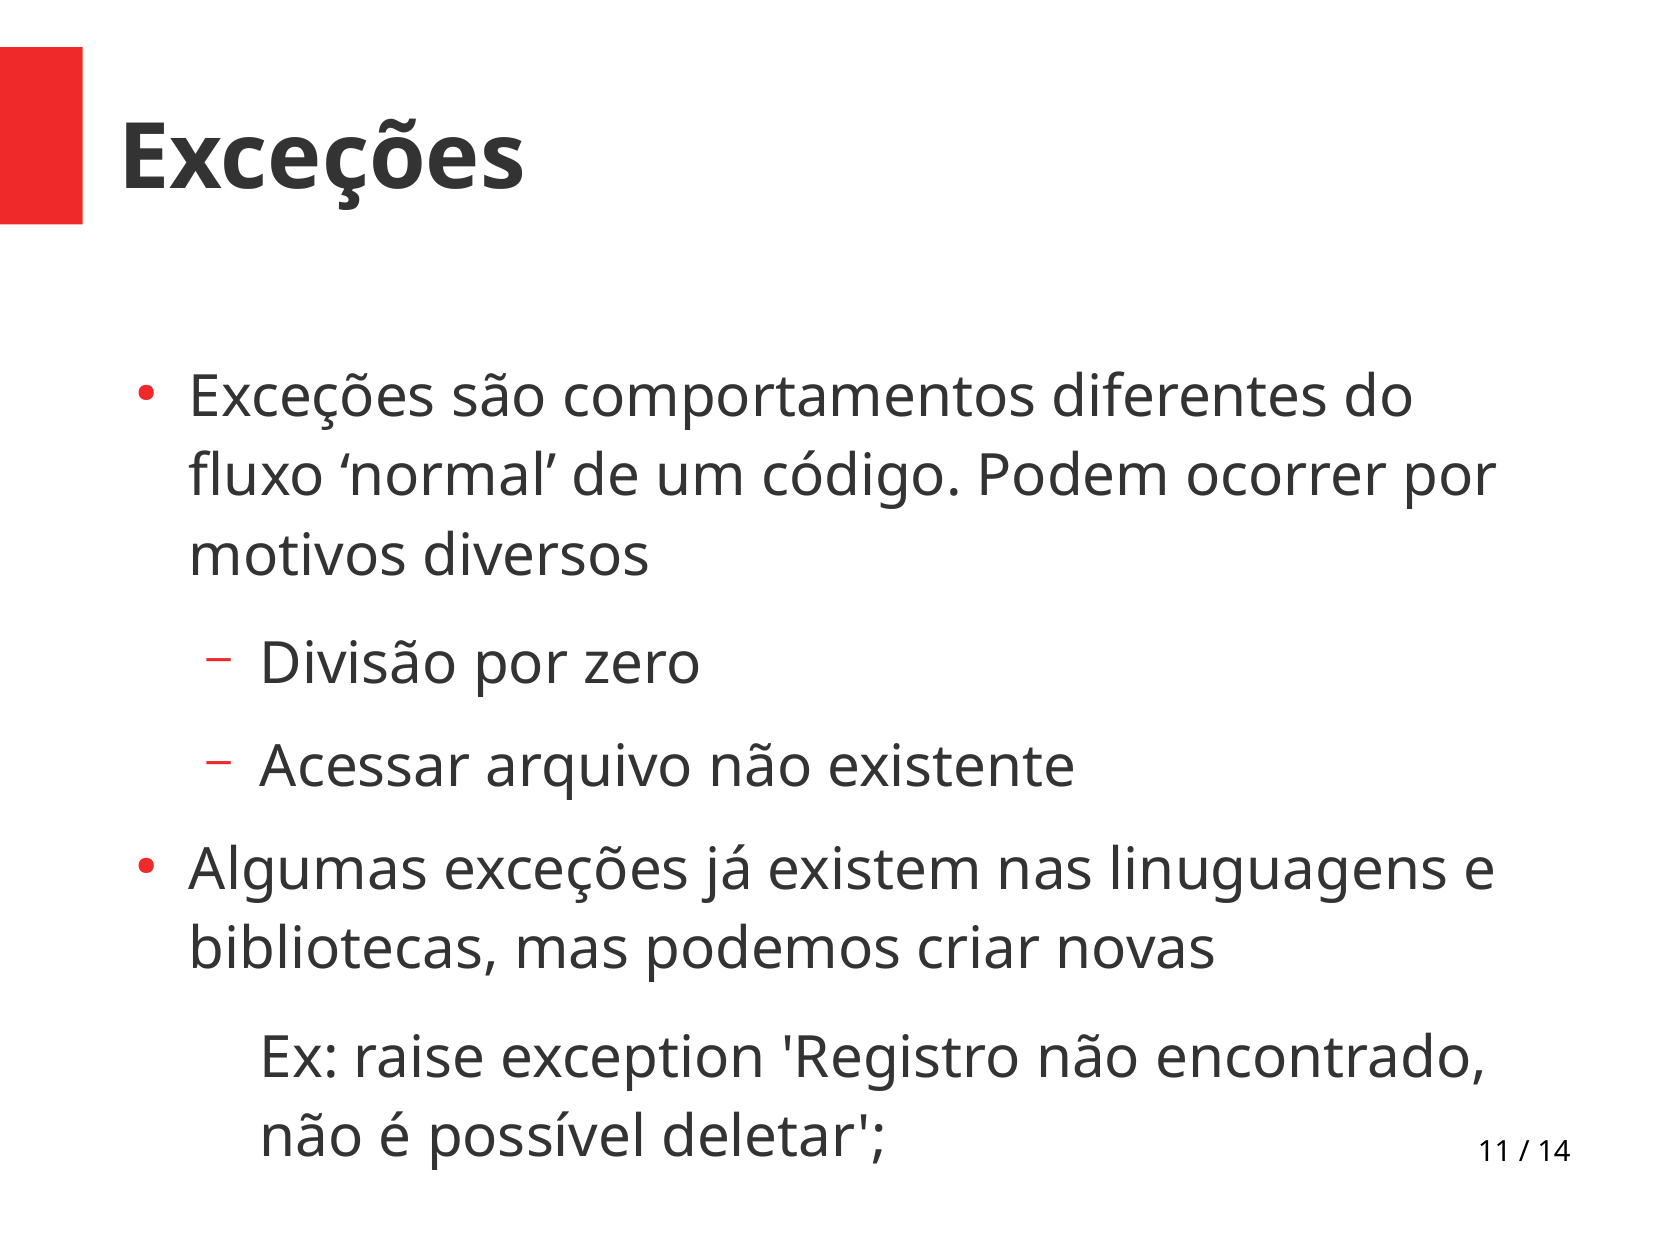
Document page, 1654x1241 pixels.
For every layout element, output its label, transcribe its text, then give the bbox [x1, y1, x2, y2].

title Exceções [118, 49, 1571, 257]
list Exceções são comportamentos diferentes do fluxo ‘normal’ de um código. Podem ocorrer por motivos diversos Divisão por zero Acessar arquivo não existente Algumas exceções já existem nas linuguagens e bibliotecas, mas podemos criar novas Ex: raise exception 'Registro não encontrado, não é possível deletar'; [118, 354, 1536, 1074]
